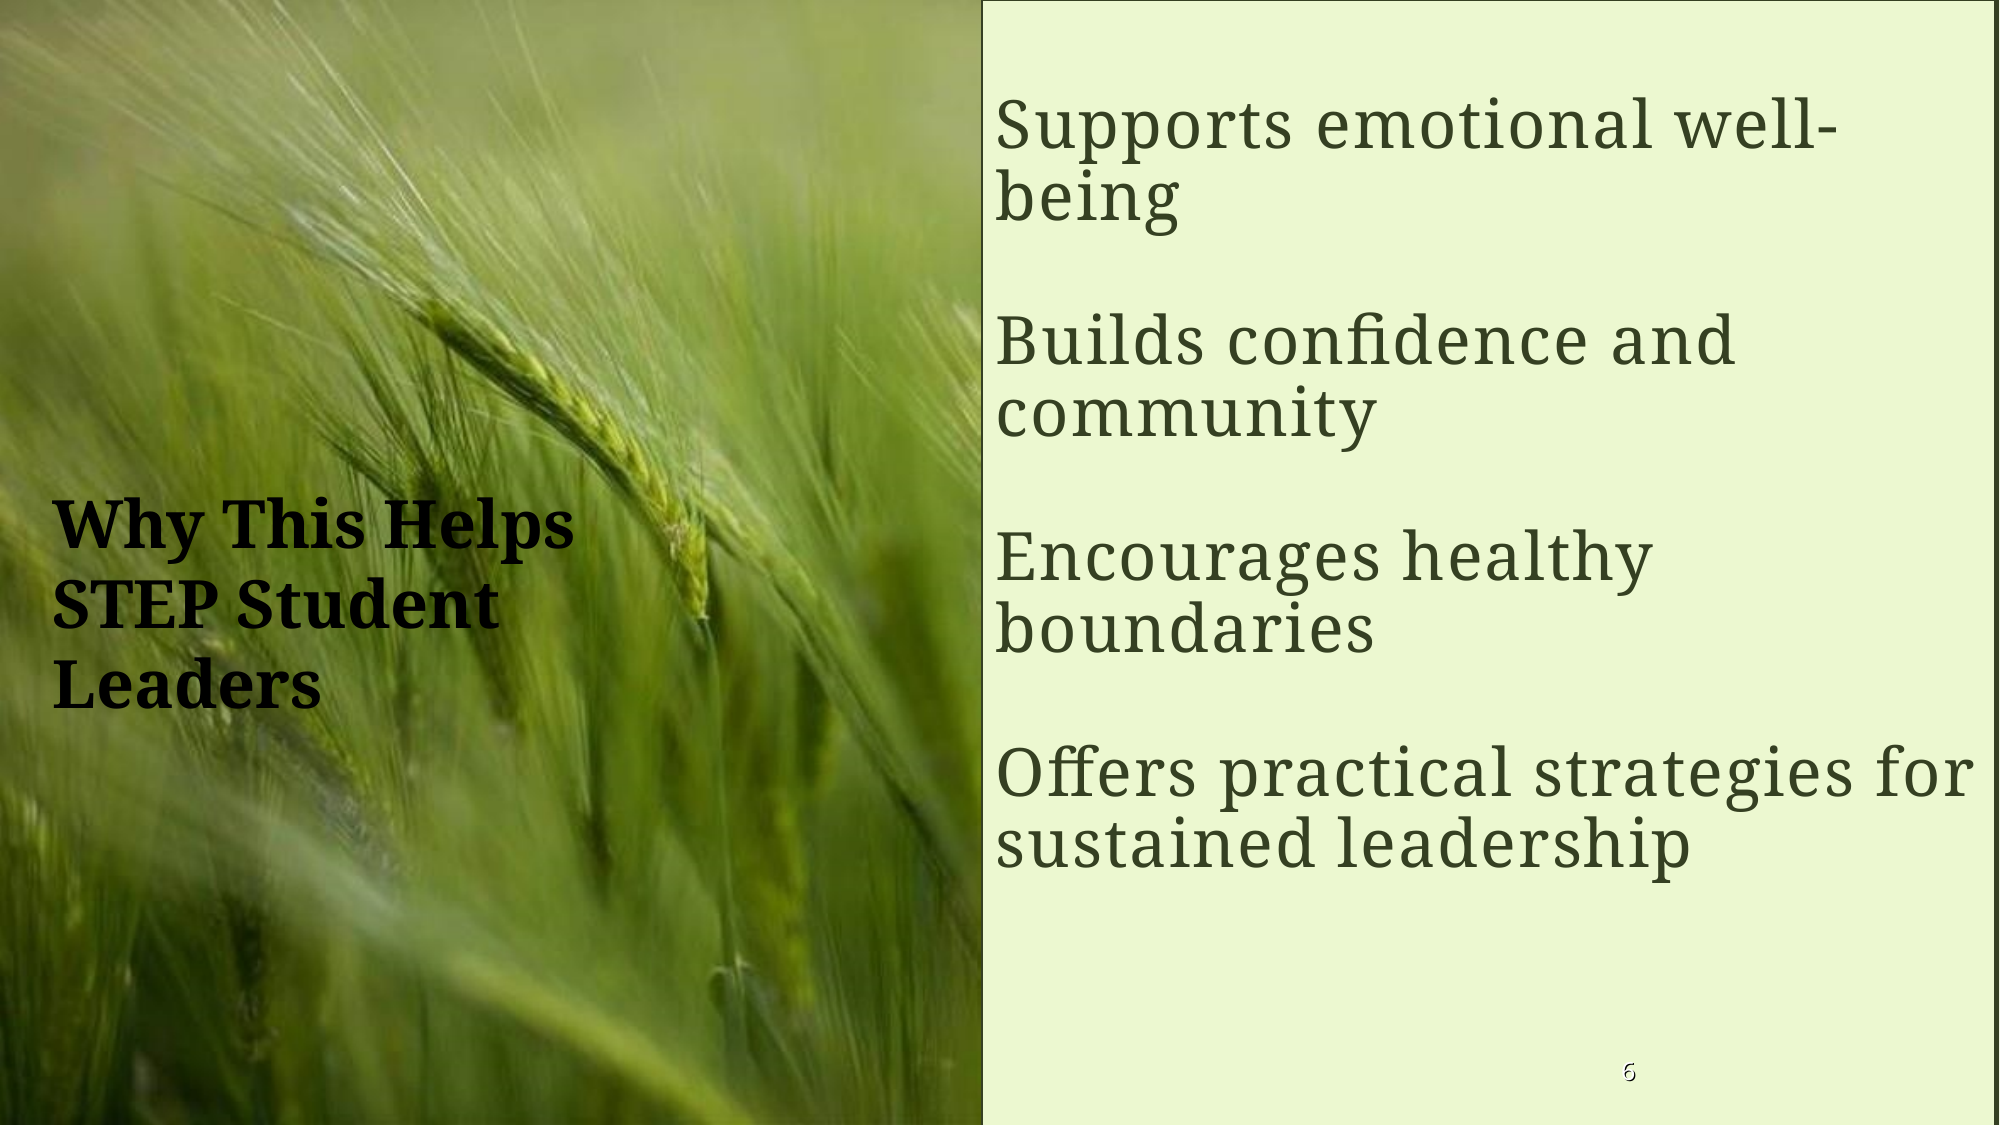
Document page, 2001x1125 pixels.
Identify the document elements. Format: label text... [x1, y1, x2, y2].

text_box [1606, 1042, 1863, 1103]
title Supports emotional well-being Builds confidence and community Encourages healthy boundaries Offers practical strategies for sustained leadership [981, 0, 1997, 1125]
text_box Why This Helps STEP Student Leaders [37, 474, 715, 651]
picture [0, 0, 981, 1125]
